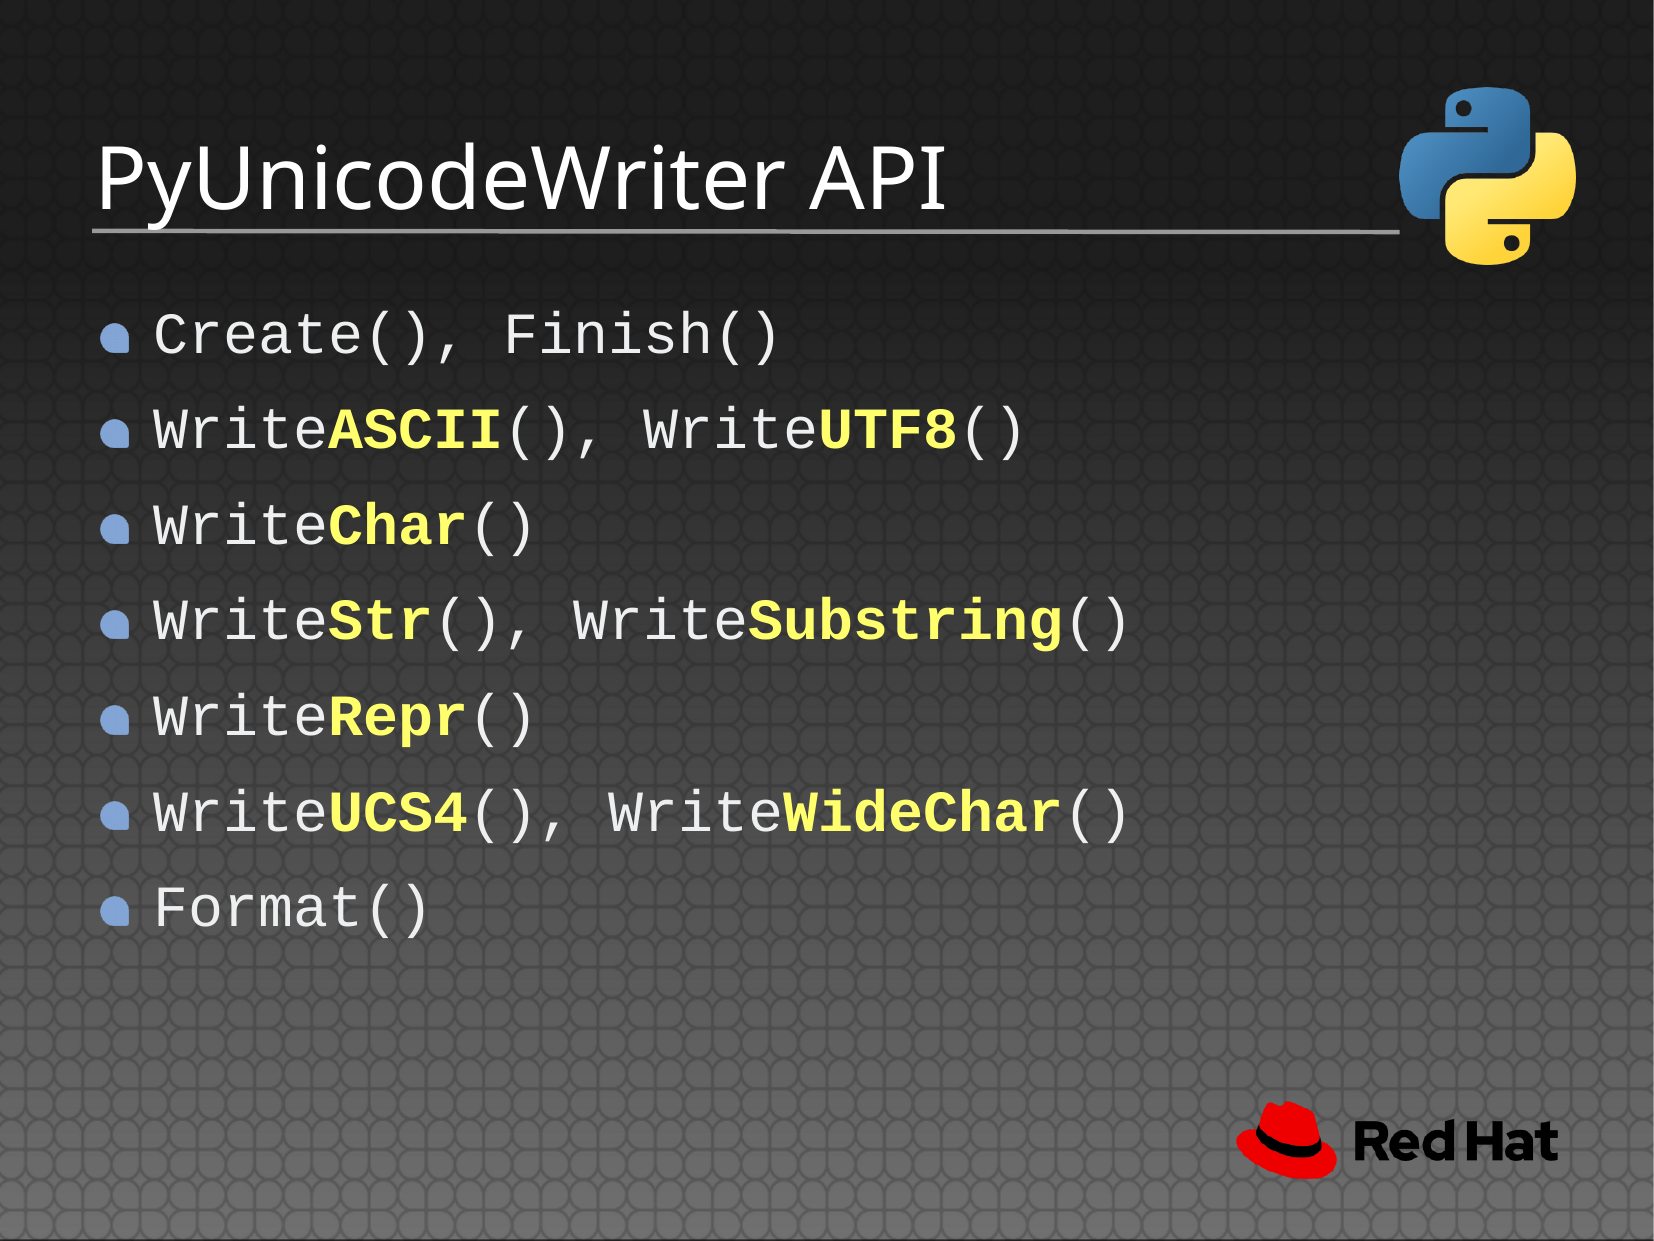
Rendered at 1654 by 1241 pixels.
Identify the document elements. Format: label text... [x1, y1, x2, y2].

title PyUnicodeWriter API [94, 100, 1426, 251]
list Create(), Finish() WriteASCII(), WriteUTF8() WriteChar() WriteStr(), WriteSubstring() WriteRepr() WriteUCS4(), WriteWideChar() Format() [82, 304, 1629, 1045]
picture [0, 0, 1654, 1241]
